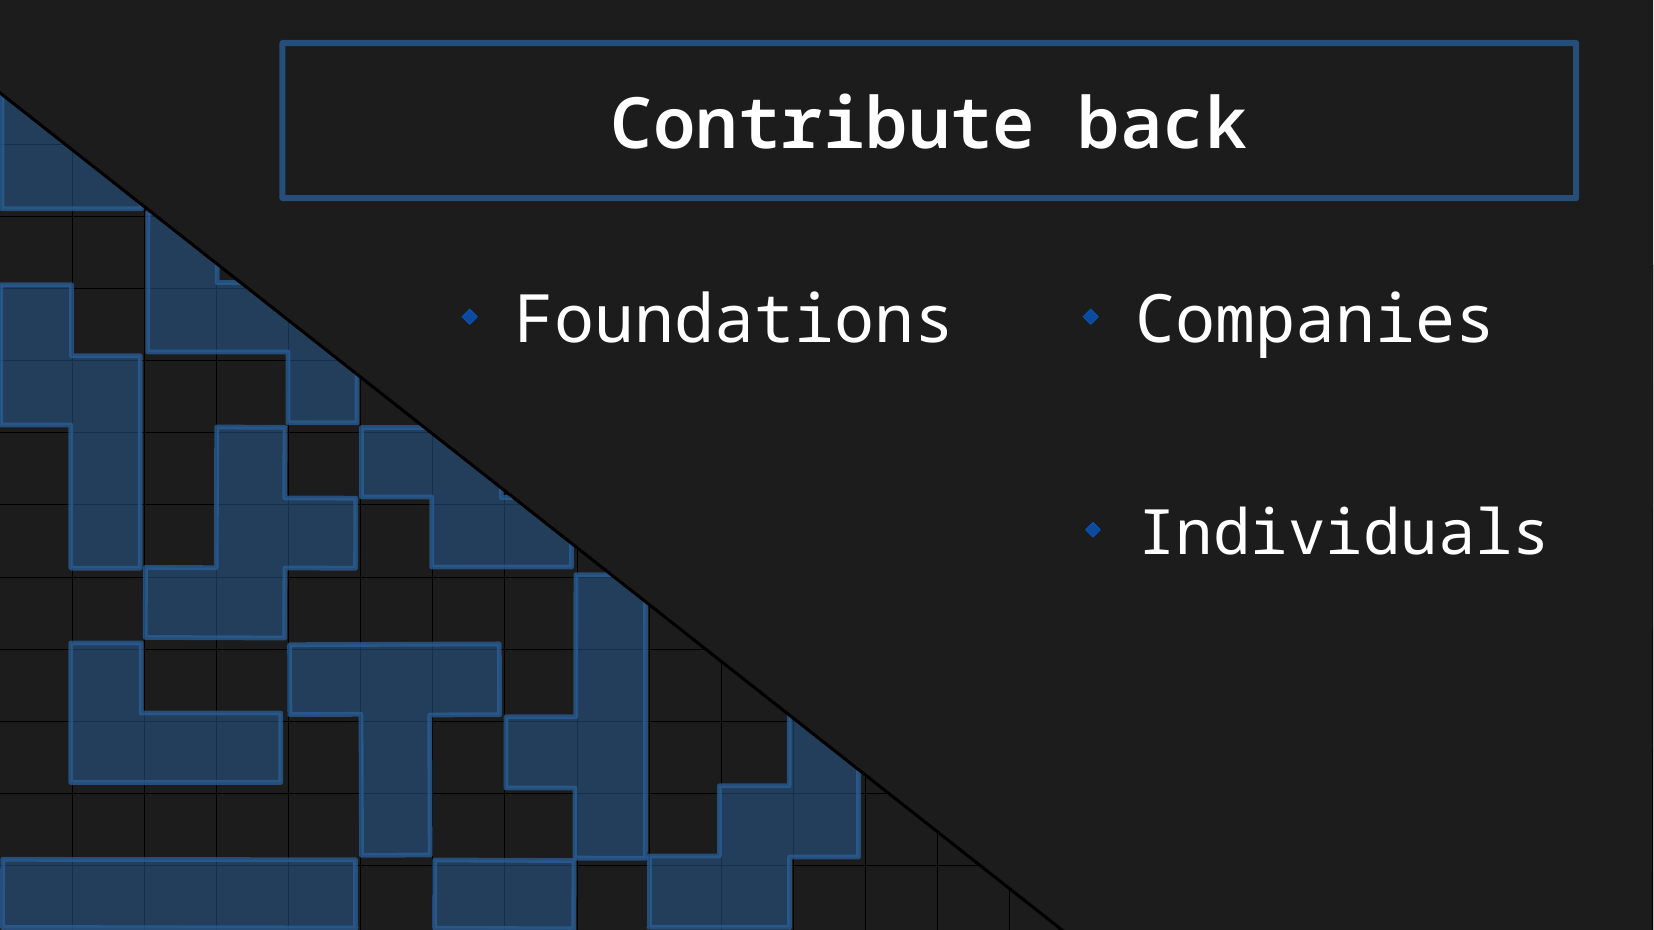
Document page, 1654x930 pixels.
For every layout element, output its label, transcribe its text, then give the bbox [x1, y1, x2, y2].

list Foundations [443, 271, 1039, 439]
title Contribute back [282, 42, 1577, 199]
list Individuals [1067, 487, 1577, 685]
list Companies [1064, 271, 1577, 469]
